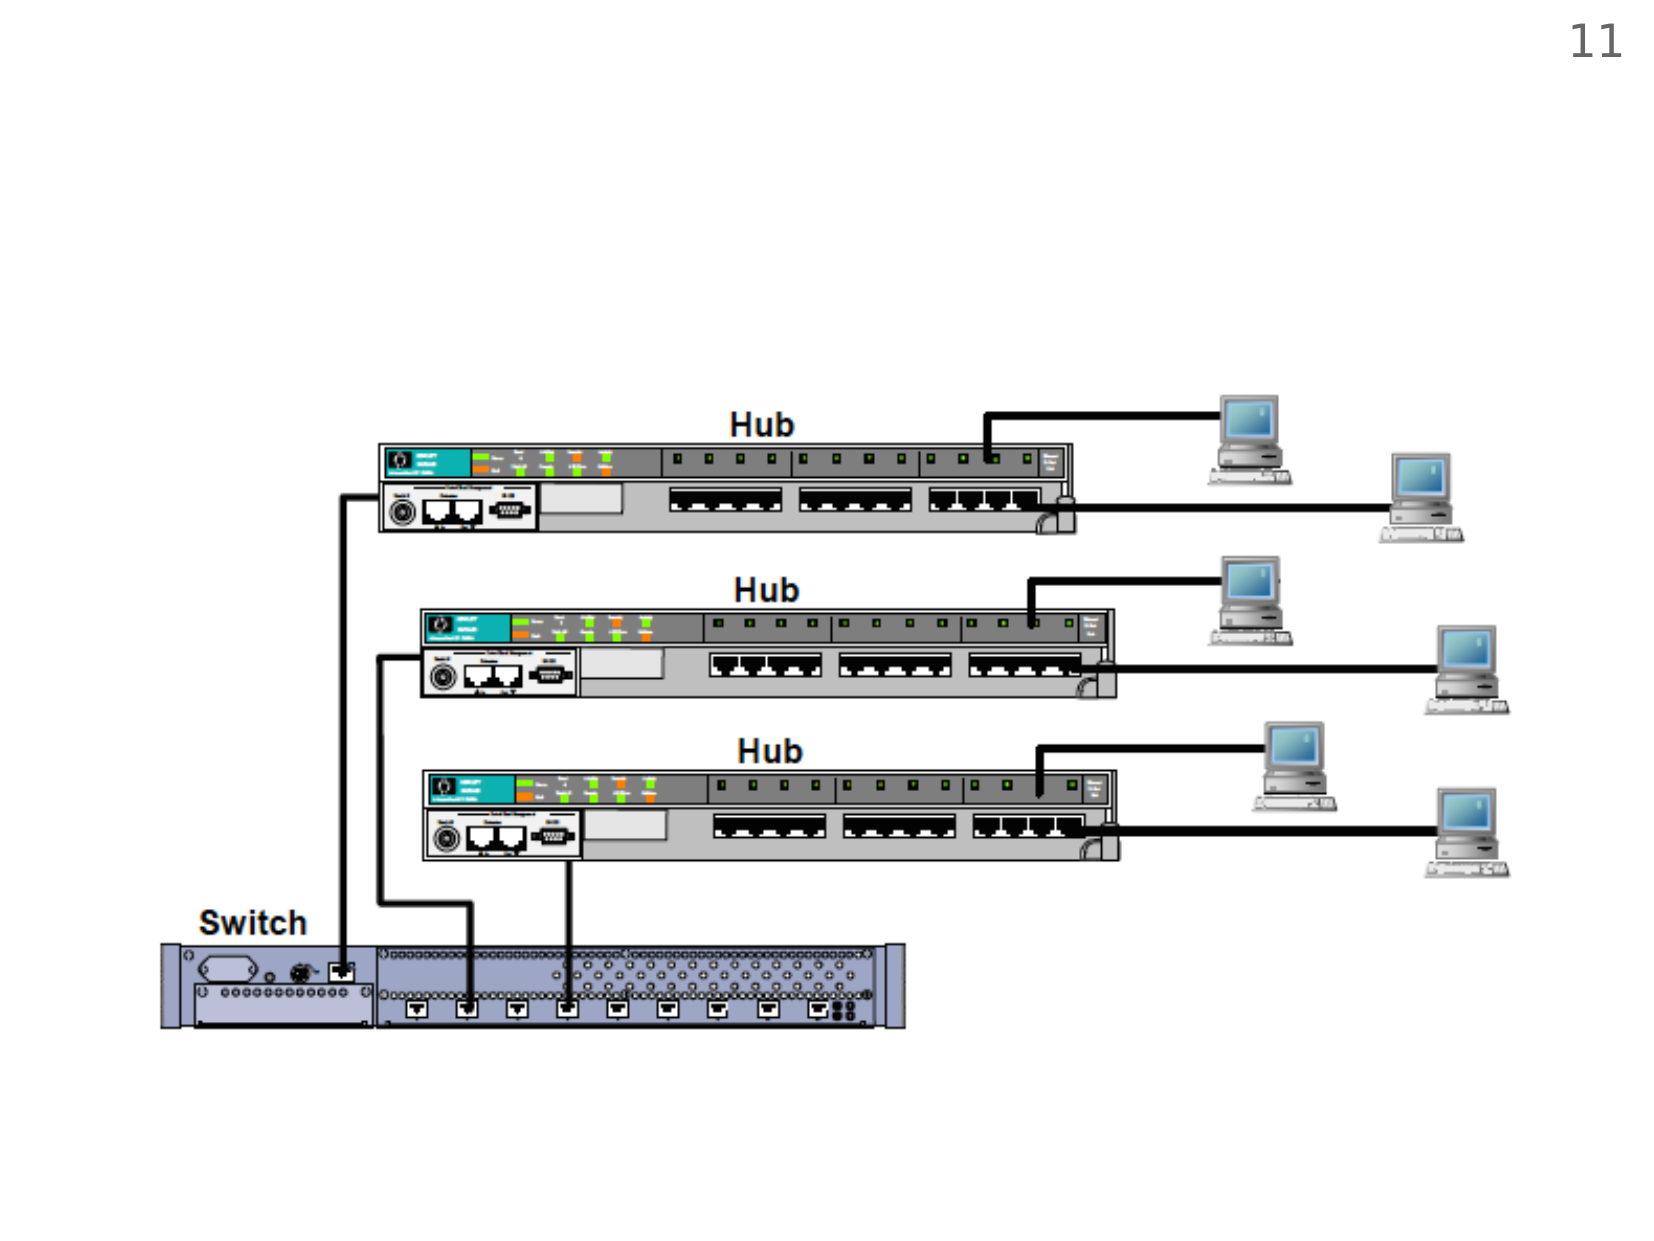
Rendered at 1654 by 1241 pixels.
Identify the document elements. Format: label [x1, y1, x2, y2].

picture [140, 364, 1524, 1063]
